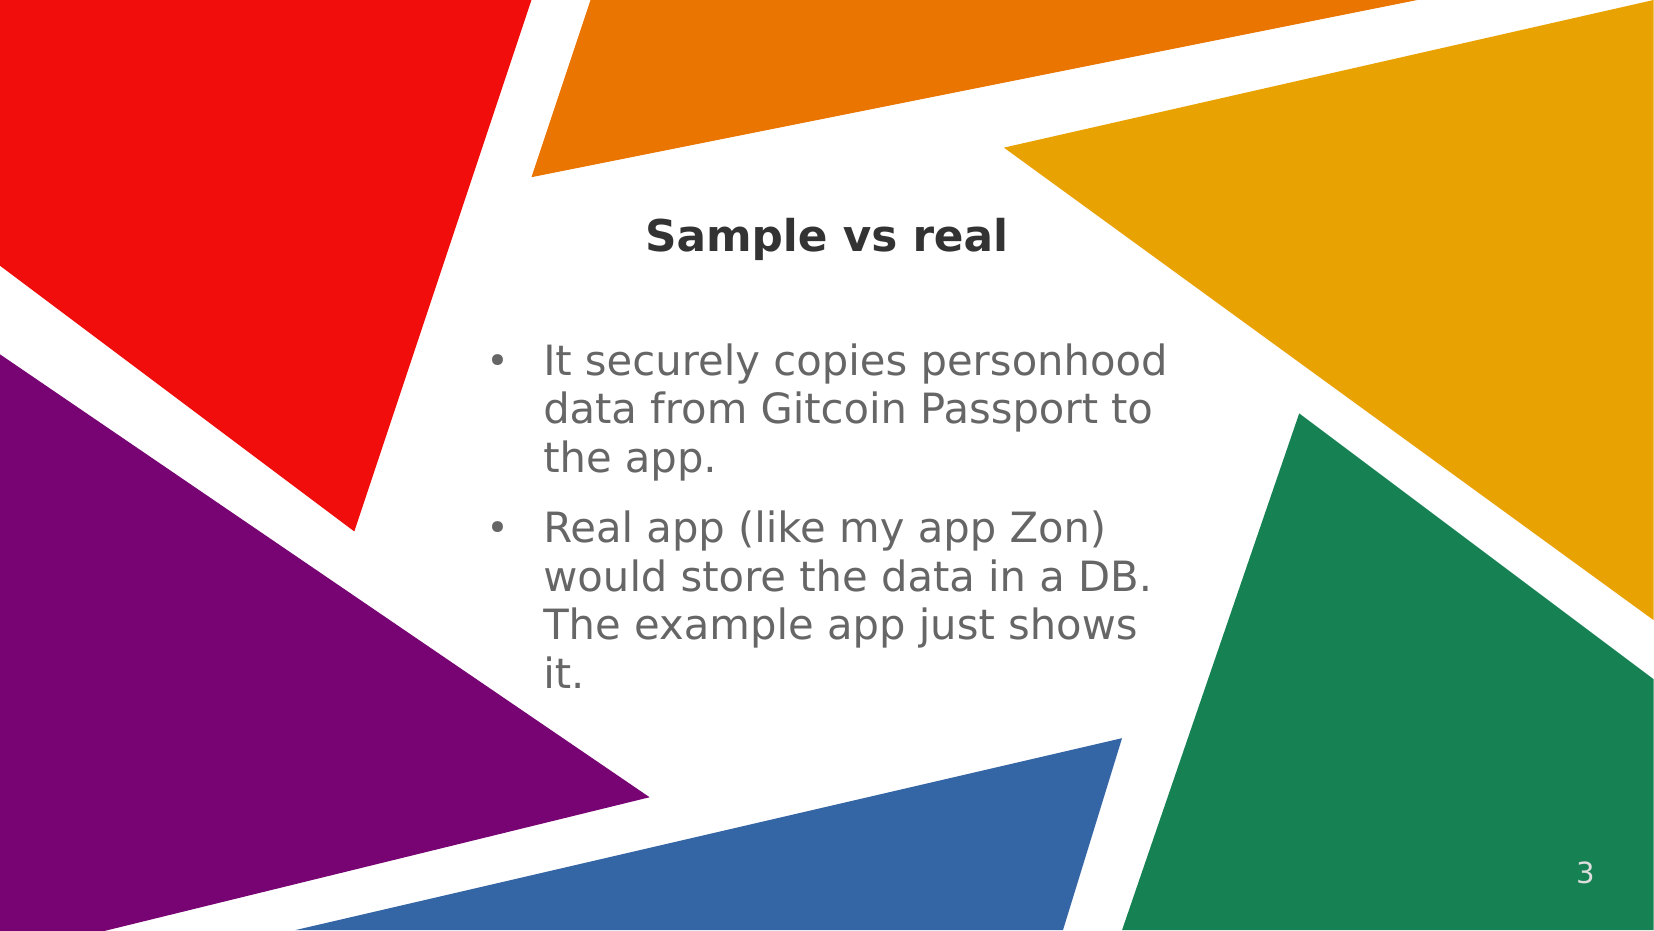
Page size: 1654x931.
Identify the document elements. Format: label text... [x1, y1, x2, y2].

list It securely copies personhood data from Gitcoin Passport to the app. Real app (like my app Zon) would store the data in a DB. The example app just shows it. [472, 336, 1182, 751]
title Sample vs real [472, 147, 1182, 325]
